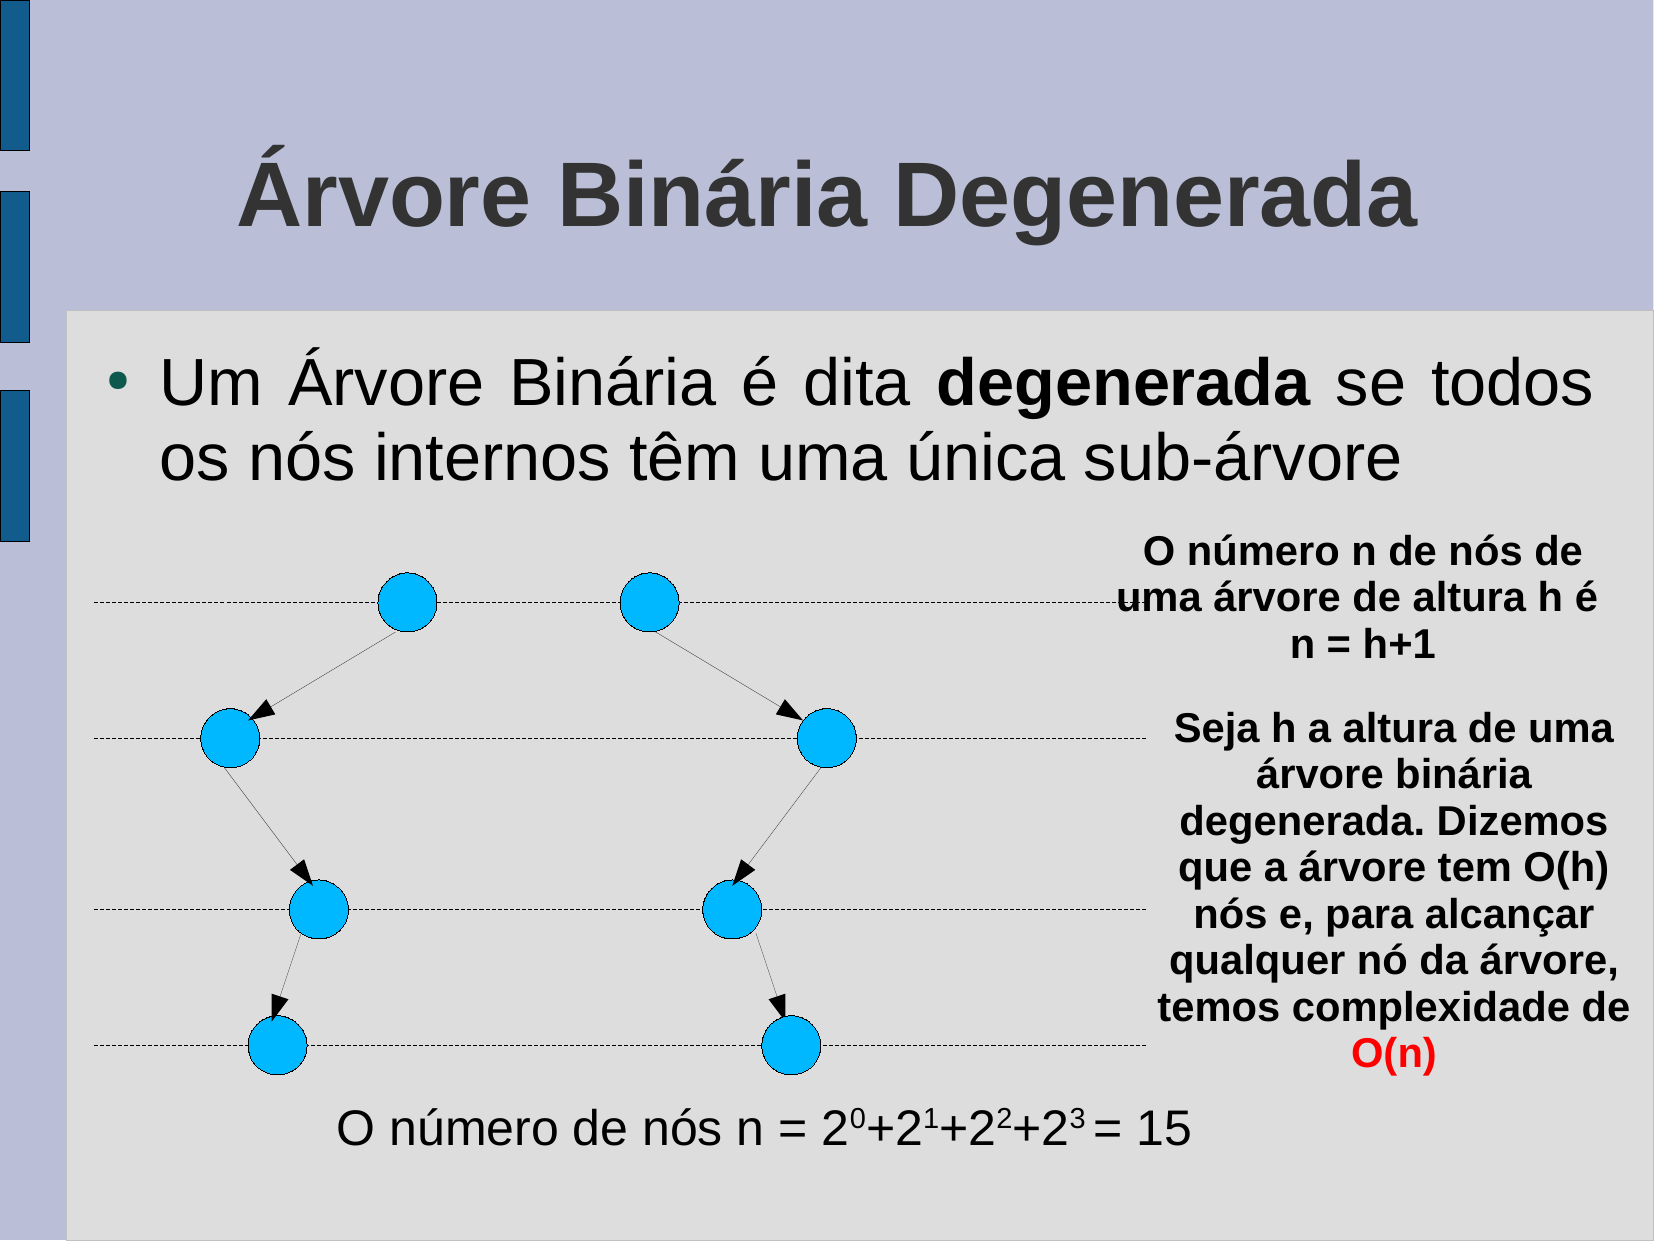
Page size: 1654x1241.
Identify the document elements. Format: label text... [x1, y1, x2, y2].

text_box [289, 879, 349, 939]
list Um Árvore Binária é dita degenerada se todos os nós internos têm uma única sub-árvore [88, 344, 1595, 562]
text_box [702, 879, 762, 939]
text_box O número de nós n = 20+21+22+23 = 15 [336, 1100, 1211, 1159]
title Árvore Binária Degenerada [121, 91, 1534, 299]
text_box Seja h a altura de uma árvore binária degenerada. Dizemos que a árvore tem O(h) nós e, para alcançar qualquer nó da árvore, temos complexidade de O(n) [1157, 704, 1654, 1085]
text_box [377, 572, 438, 632]
text_box [620, 572, 680, 632]
text_box [200, 708, 260, 768]
text_box [761, 1015, 821, 1075]
text_box [797, 708, 857, 768]
text_box [248, 1015, 308, 1075]
text_box O número n de nós de uma árvore de altura h é n = h+1 [1116, 527, 1648, 670]
